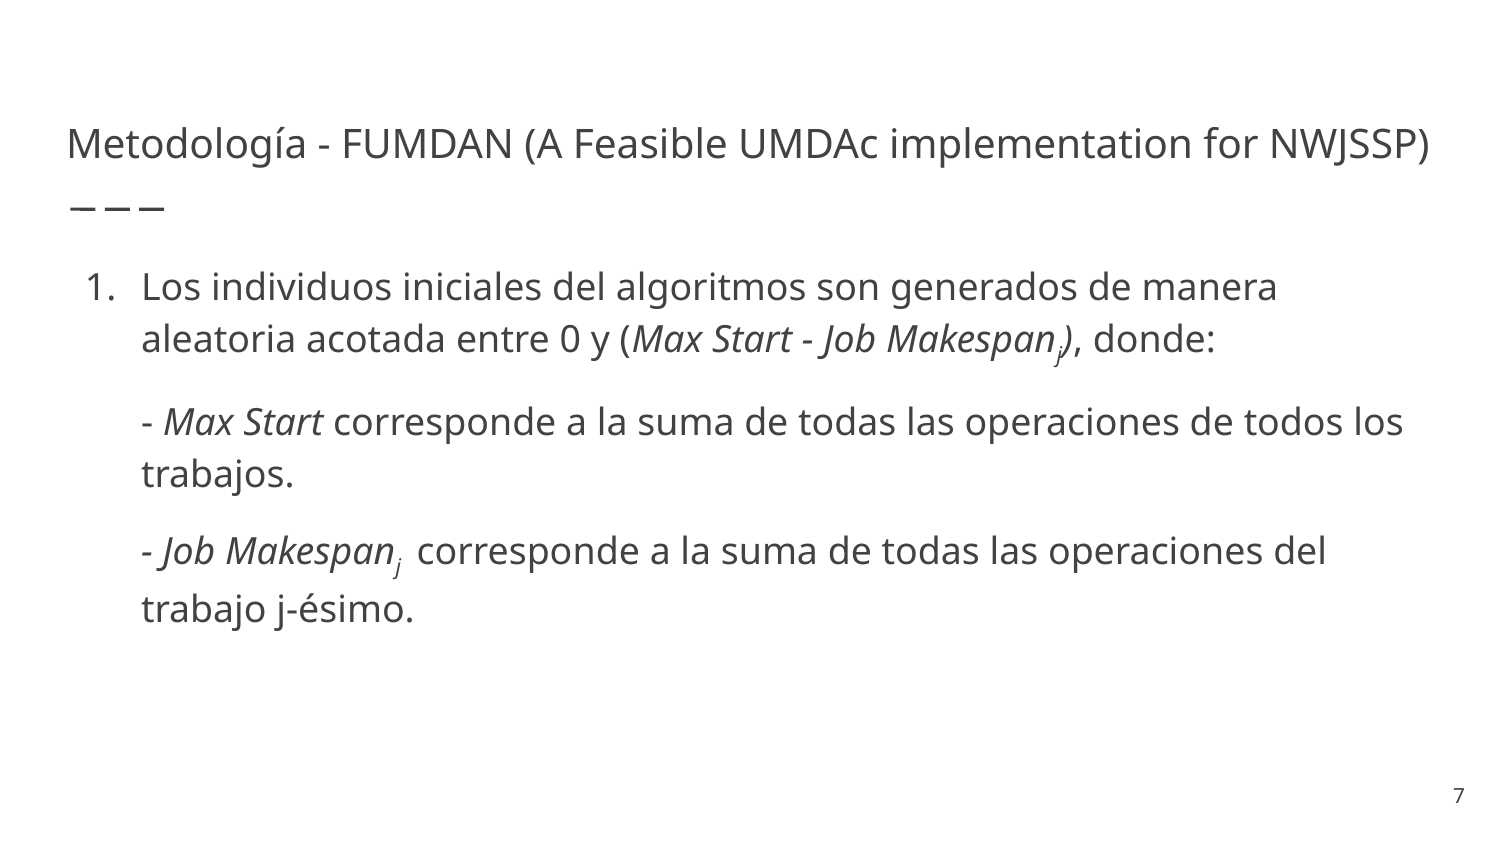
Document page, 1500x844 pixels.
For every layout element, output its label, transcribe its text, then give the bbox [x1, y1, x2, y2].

list Los individuos iniciales del algoritmos son generados de manera aleatoria acotada entre 0 y (Max Start - Job Makespanj), donde: - Max Start corresponde a la suma de todas las operaciones de todos los trabajos. - Job Makespanj corresponde a la suma de todas las operaciones del trabajo j-ésimo. [51, 240, 1449, 750]
slide_number <number> [1389, 764, 1480, 830]
title Metodología - FUMDAN (A Feasible UMDAc implementation for NWJSSP) [51, 61, 1449, 182]
